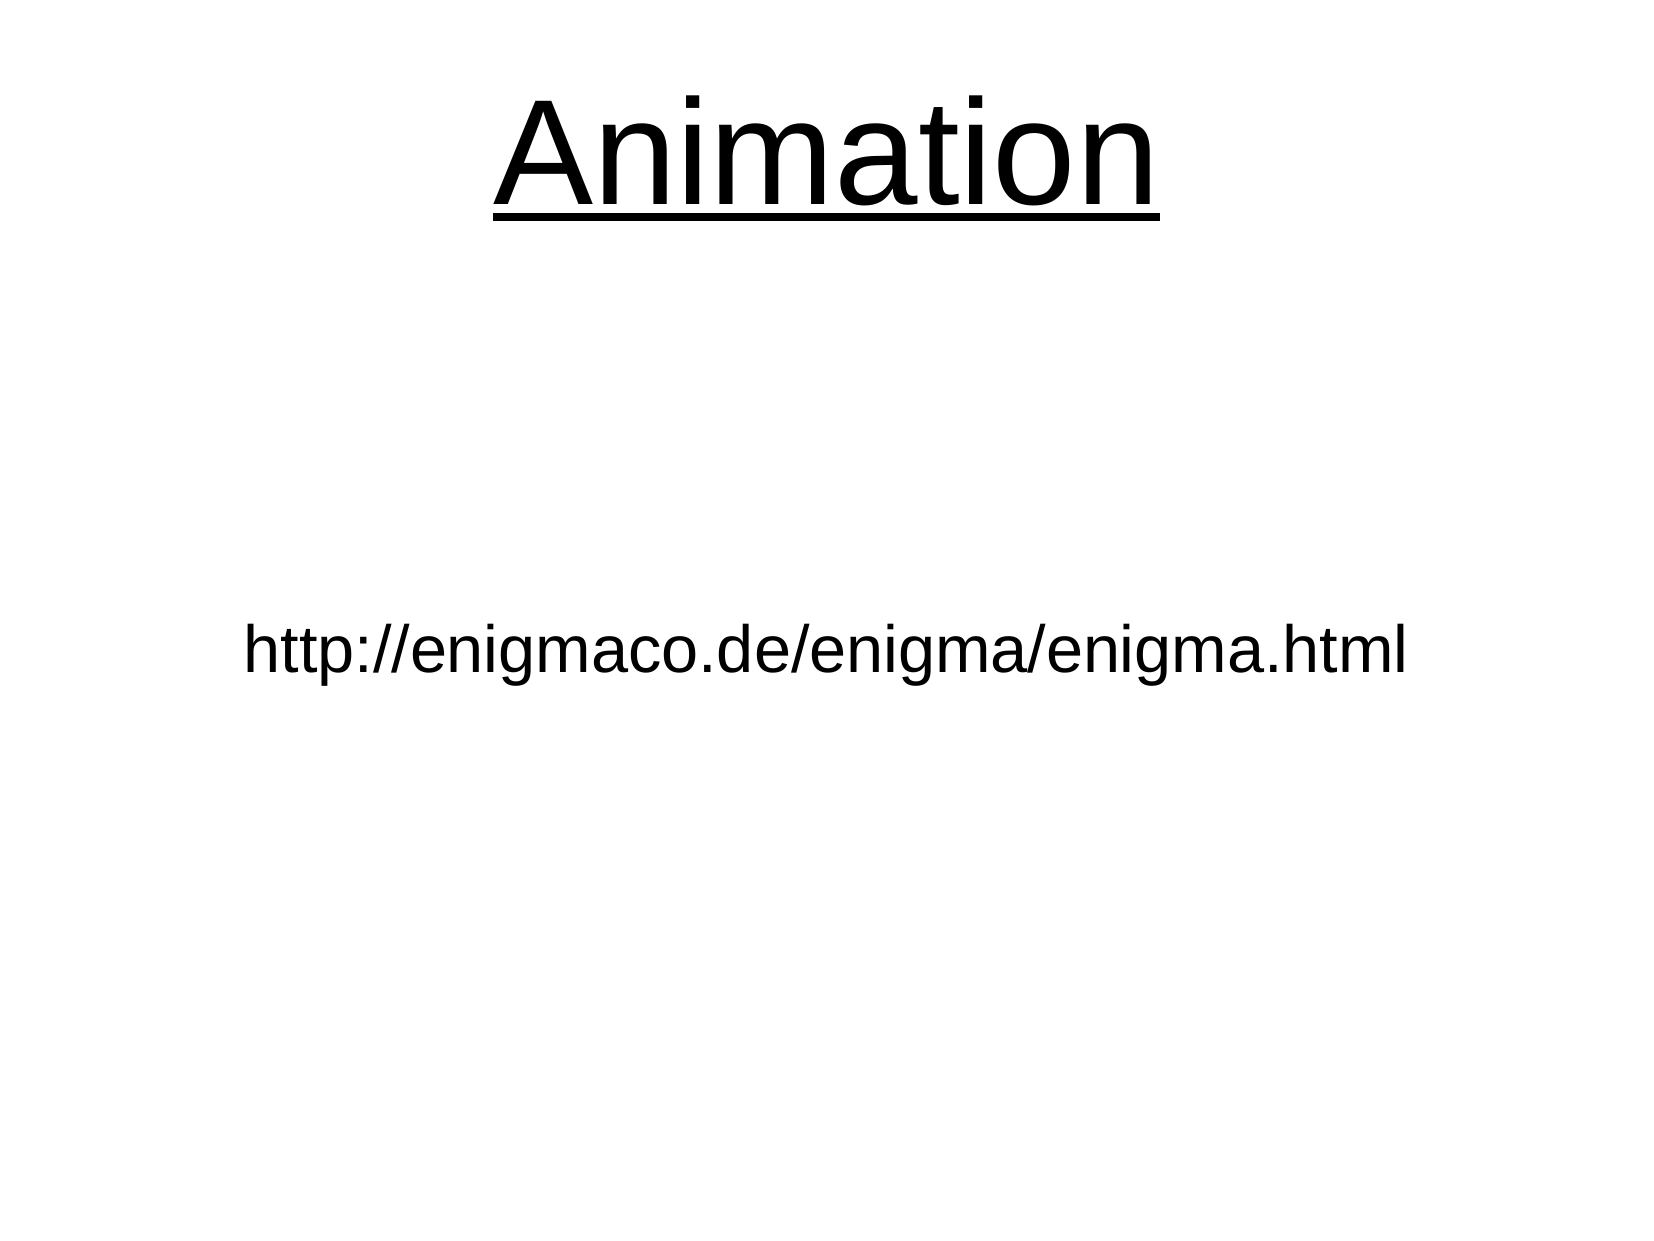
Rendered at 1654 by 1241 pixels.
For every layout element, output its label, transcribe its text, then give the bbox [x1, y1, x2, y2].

subtitle http://enigmaco.de/enigma/enigma.html [82, 290, 1571, 1010]
title Animation [82, 49, 1571, 257]
